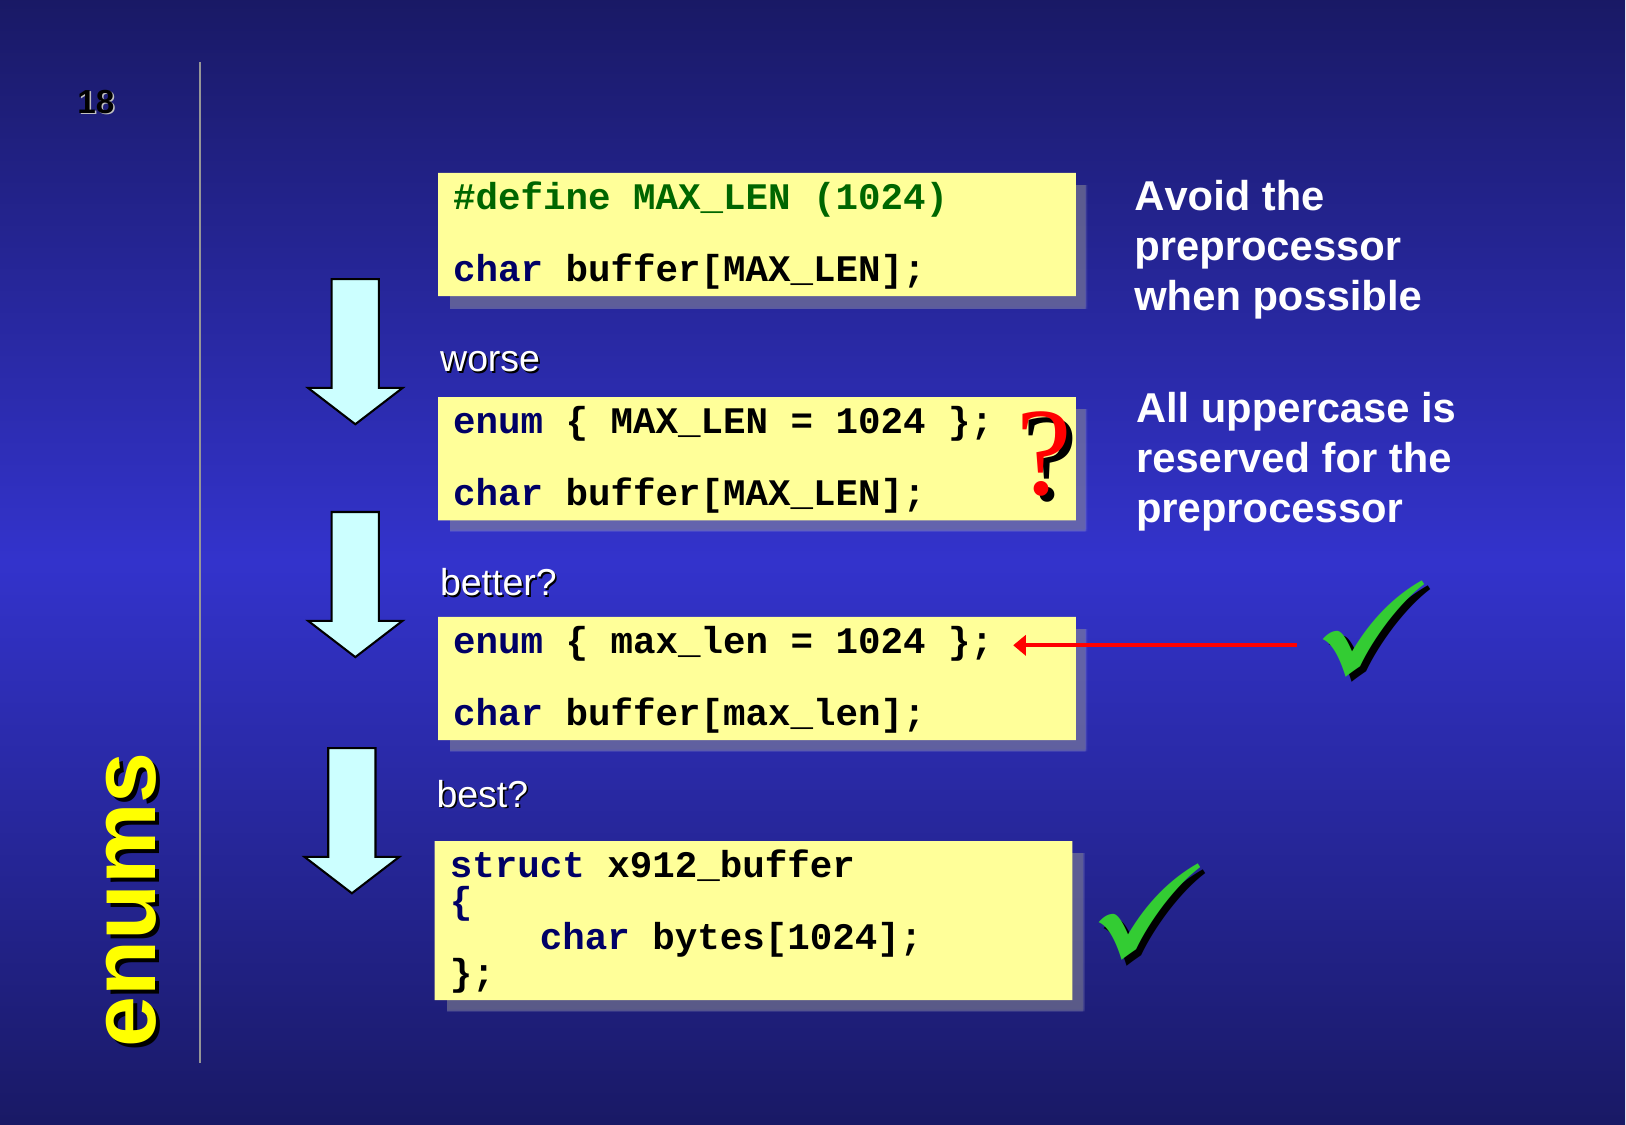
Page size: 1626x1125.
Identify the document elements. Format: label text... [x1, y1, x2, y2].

title enums [50, 187, 188, 1063]
text_box enum { MAX_LEN = 1024 }; char buffer[MAX_LEN]; [438, 397, 1001, 521]
text_box ? [1001, 361, 1088, 528]
text_box  [1296, 538, 1486, 734]
text_box [331, 279, 379, 326]
list [212, 62, 1550, 1063]
text_box #define MAX_LEN (1024) char buffer[MAX_LEN]; [438, 172, 1076, 297]
text_box [308, 387, 403, 425]
text_box better? [331, 550, 616, 612]
text_box All uppercase is reserved for the preprocessor [1120, 373, 1483, 539]
text_box Avoid the preprocessor when possible [1119, 160, 1438, 327]
text_box best? [376, 762, 612, 823]
text_box enum { max_len = 1024 }; char buffer[max_len]; [438, 616, 1076, 741]
text_box [308, 612, 403, 658]
text_box worse [331, 326, 616, 387]
text_box [331, 512, 379, 550]
text_box struct x912_buffer { char bytes[1024]; }; [434, 841, 1072, 1001]
text_box [304, 748, 400, 894]
text_box  [1072, 822, 1262, 1017]
